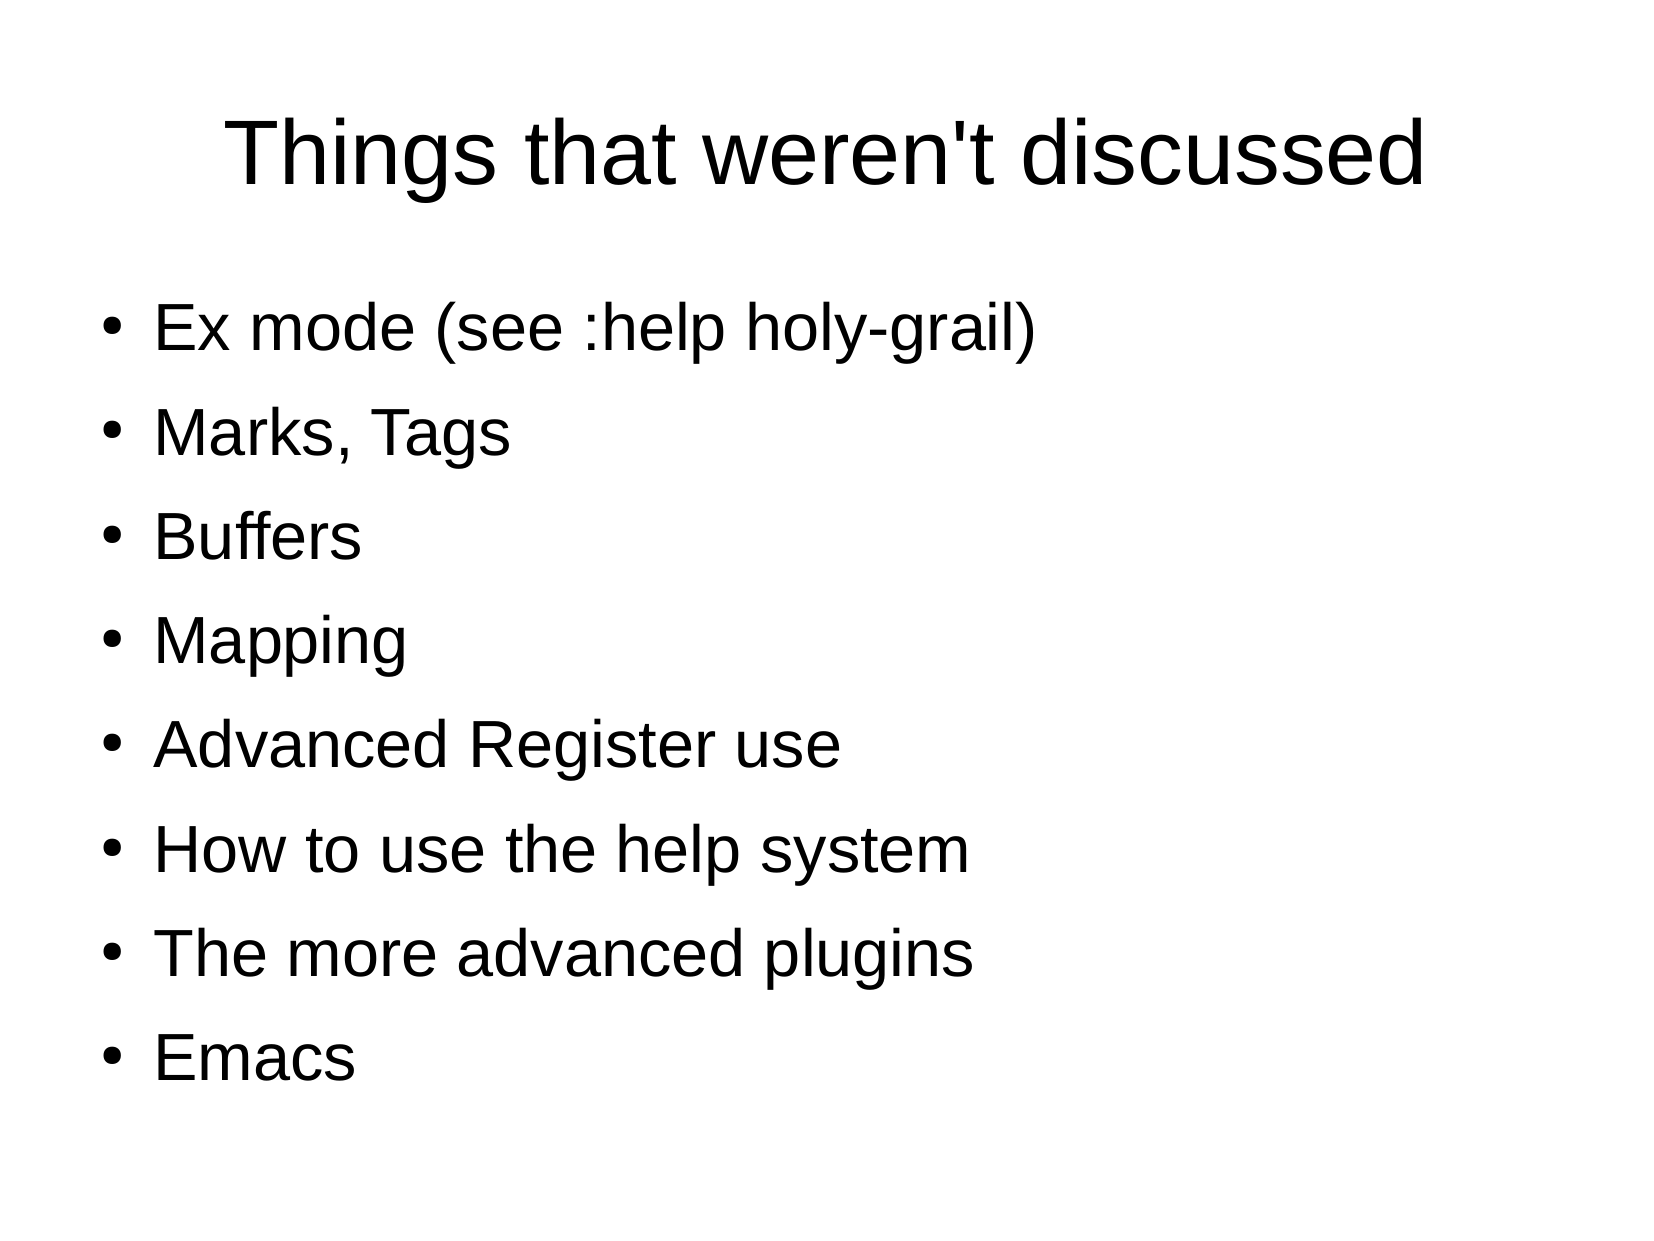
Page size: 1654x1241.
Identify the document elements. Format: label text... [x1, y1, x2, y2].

title Things that weren't discussed [82, 49, 1571, 257]
list Ex mode (see :help holy-grail) Marks, Tags Buffers Mapping Advanced Register use How to use the help system The more advanced plugins Emacs [82, 290, 1538, 1111]
